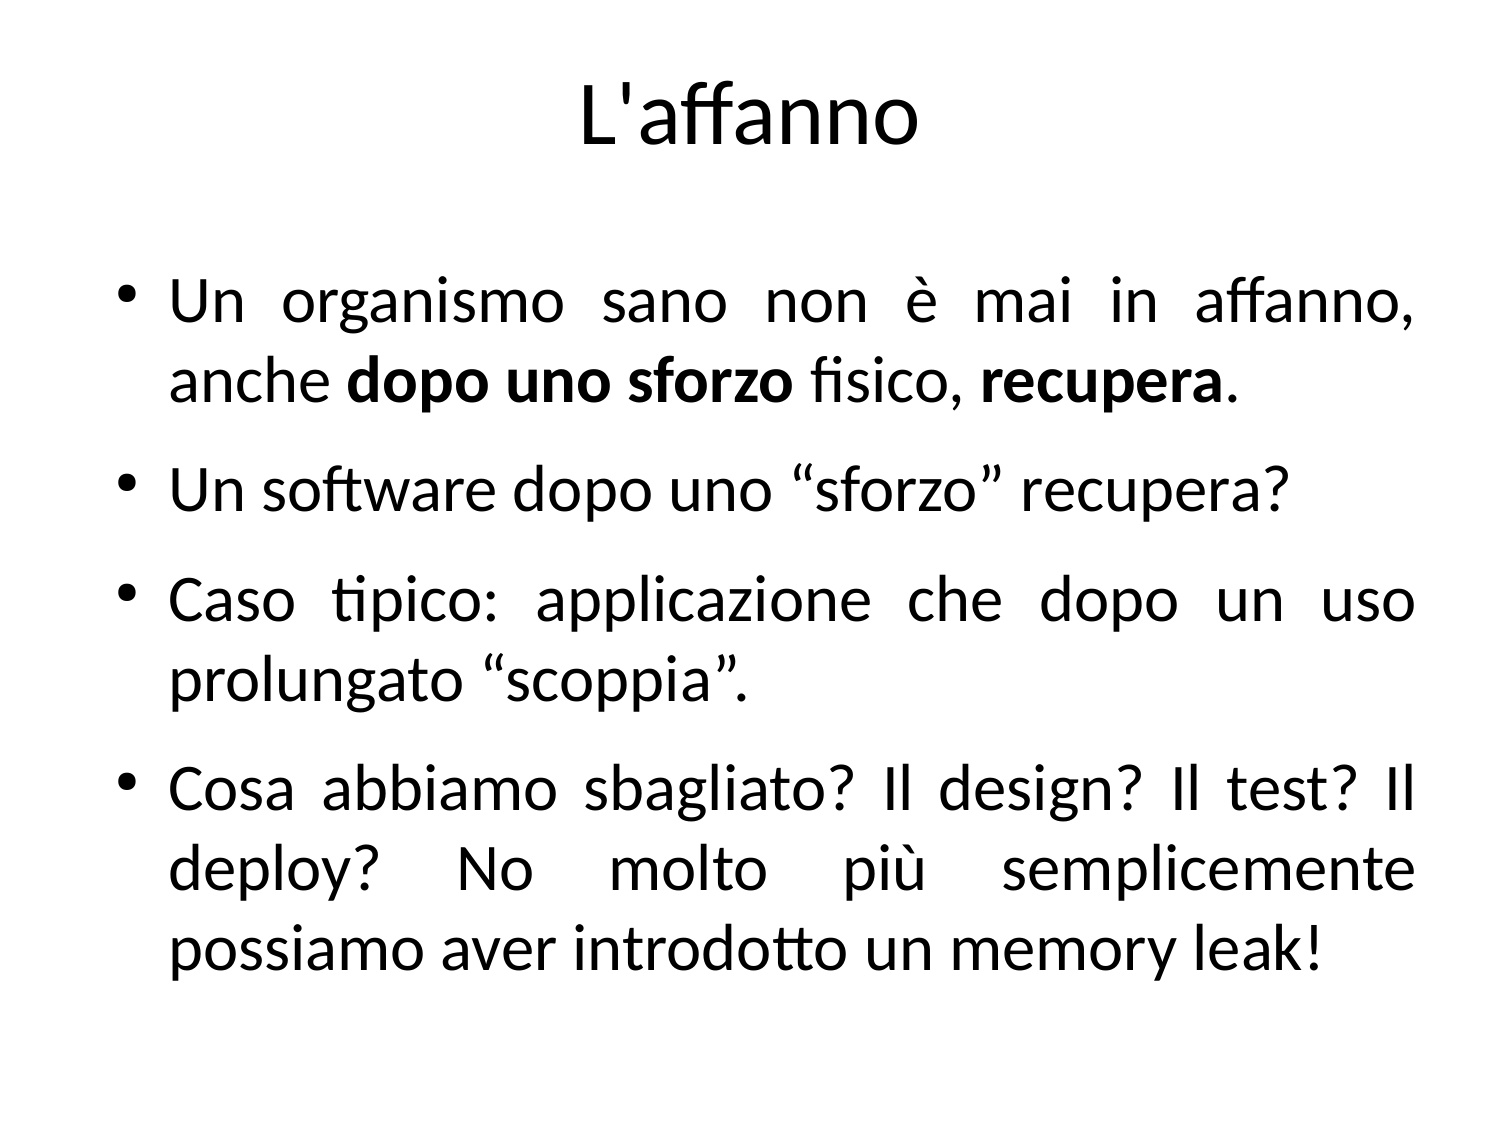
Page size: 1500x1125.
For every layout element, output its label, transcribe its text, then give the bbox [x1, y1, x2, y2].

title L'affanno [75, 45, 1425, 233]
list Un organismo sano non è mai in affanno, anche dopo uno sforzo fisico, recupera. Un software dopo uno “sforzo” recupera? Caso tipico: applicazione che dopo un uso prolungato “scoppia”. Cosa abbiamo sbagliato? Il design? Il test? Il deploy? No molto più semplicemente possiamo aver introdotto un memory leak! [82, 248, 1433, 991]
